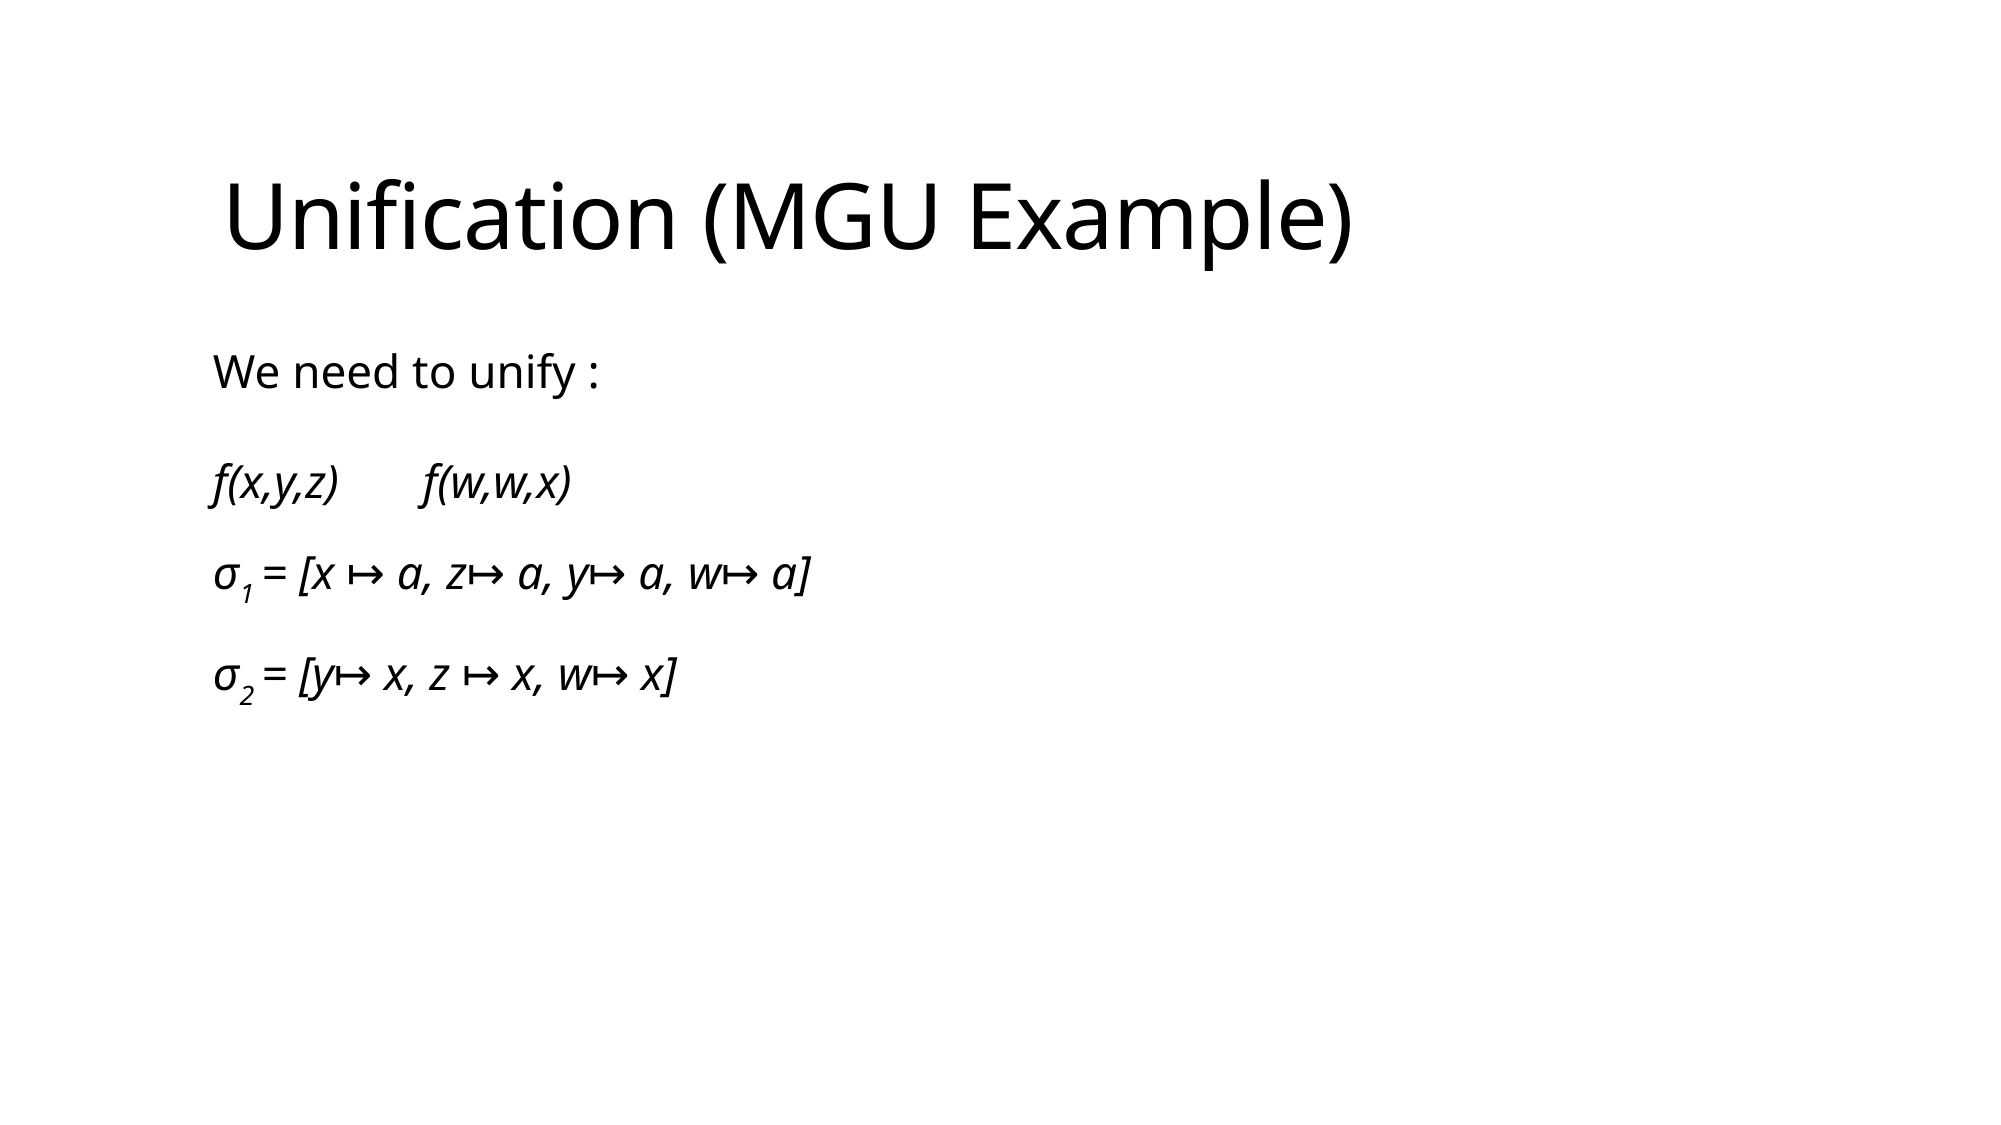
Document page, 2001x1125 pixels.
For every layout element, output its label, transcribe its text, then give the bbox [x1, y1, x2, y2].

title Unification (MGU Example) [206, 60, 1797, 278]
list We need to unify : f(x,y,z) f(w,w,x) σ1 = [x ↦ a, z↦ a, y↦ a, w↦ a] σ2 = [y↦ x, z ↦ x, w↦ x] [212, 335, 1623, 1050]
